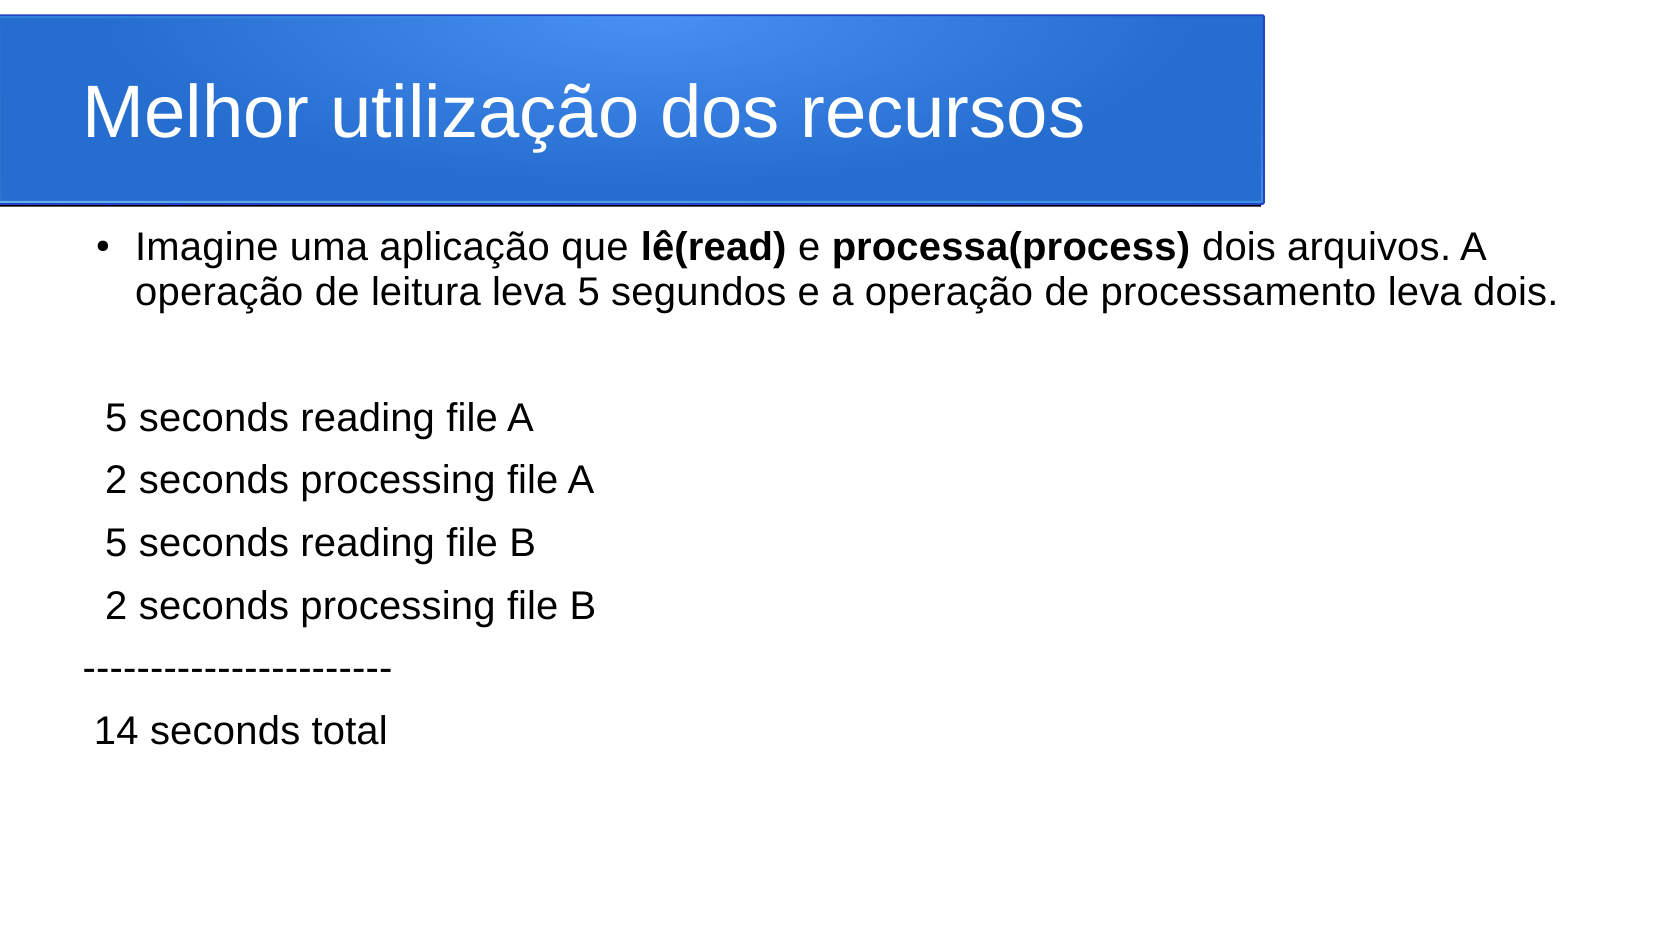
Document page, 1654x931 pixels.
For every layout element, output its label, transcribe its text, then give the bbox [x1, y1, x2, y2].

title Melhor utilização dos recursos [82, 35, 1235, 189]
list Imagine uma aplicação que lê(read) e processa(process) dois arquivos. A operação de leitura leva 5 segundos e a operação de processamento leva dois. 5 seconds reading file A 2 seconds processing file A 5 seconds reading file B 2 seconds processing file B ----------------------- 14 seconds total [82, 224, 1571, 764]
